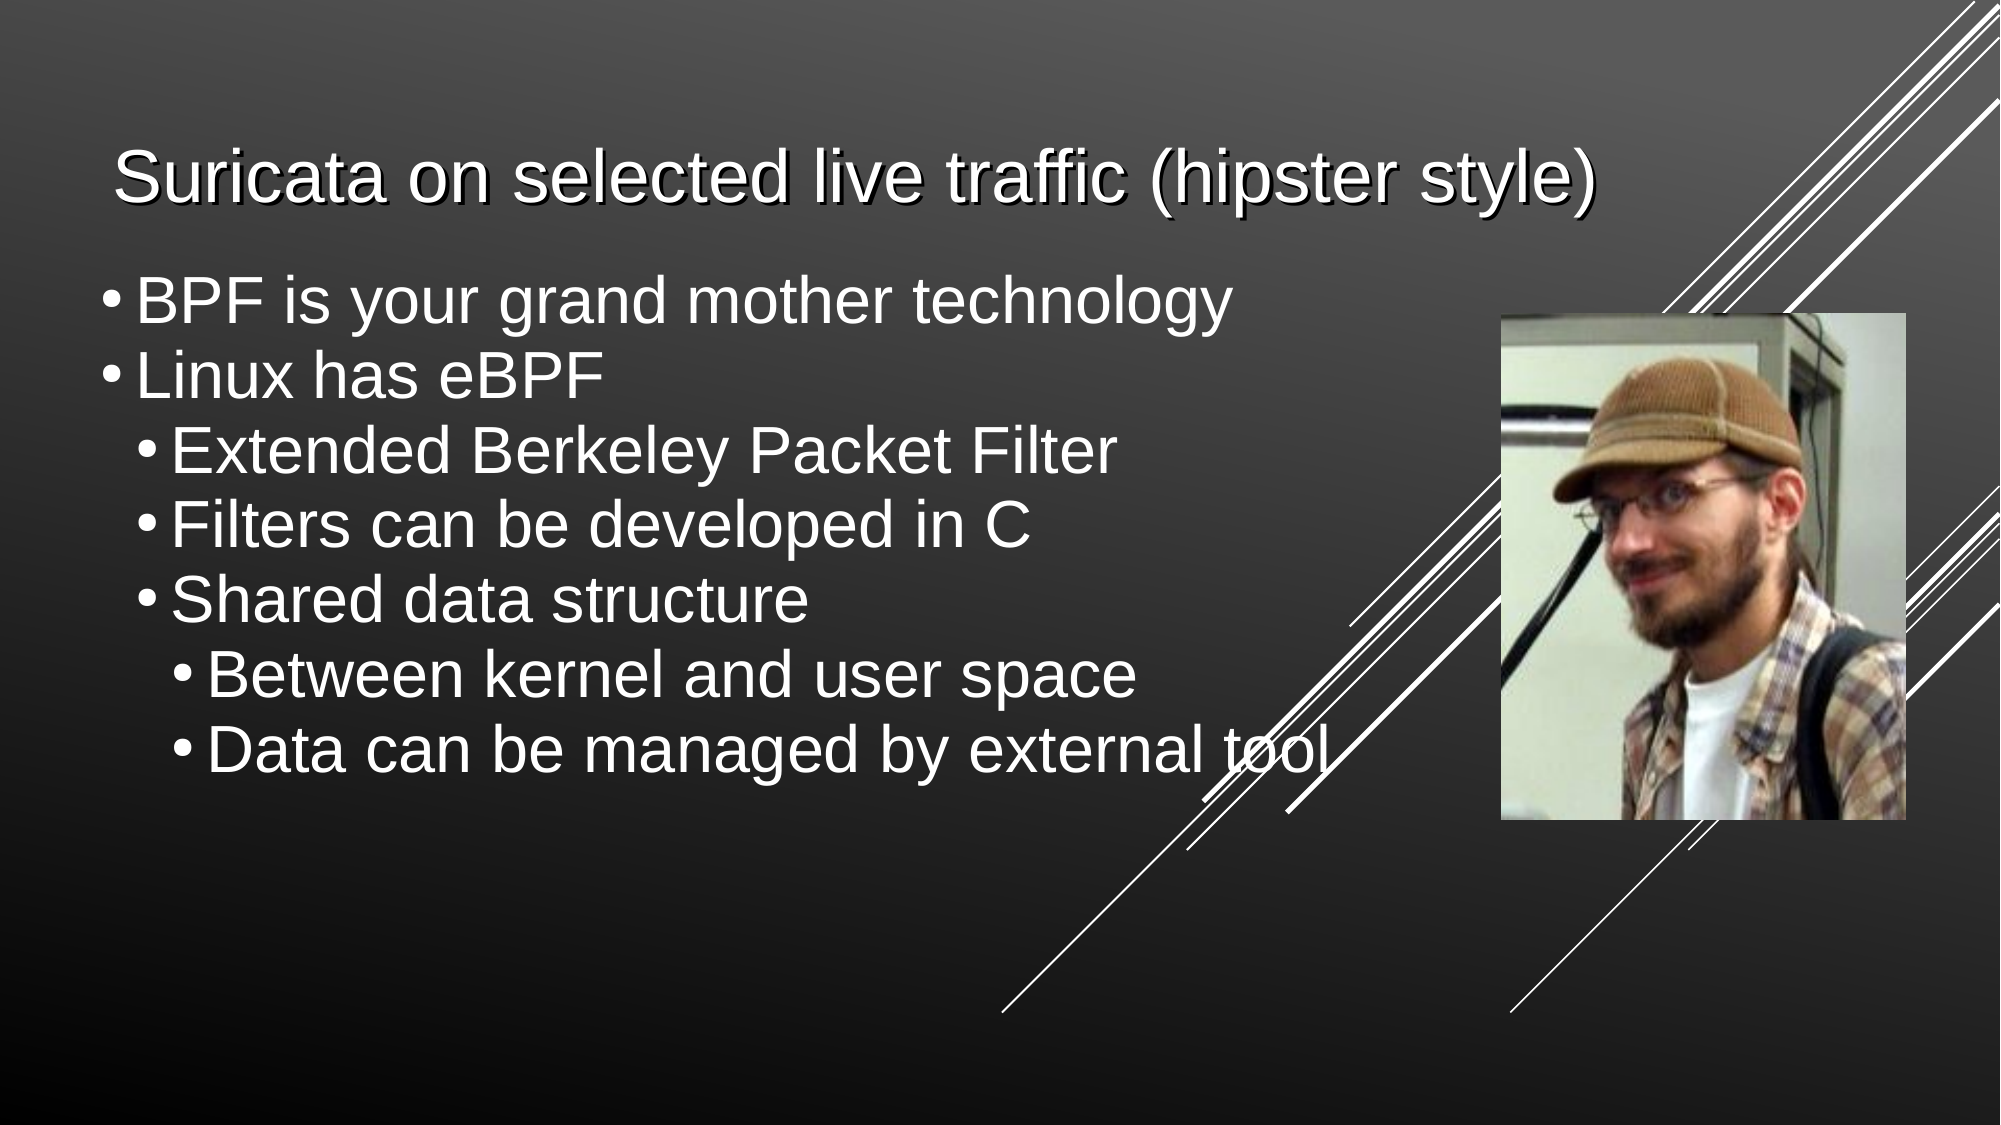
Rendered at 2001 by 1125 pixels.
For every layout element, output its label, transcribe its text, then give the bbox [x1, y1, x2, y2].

subtitle BPF is your grand mother technology Linux has eBPF Extended Berkeley Packet Filter Filters can be developed in C Shared data structure Between kernel and user space Data can be managed by external tool [99, 263, 1900, 916]
title Suricata on selected live traffic (hipster style) [112, 112, 1621, 240]
picture [1501, 313, 1906, 820]
